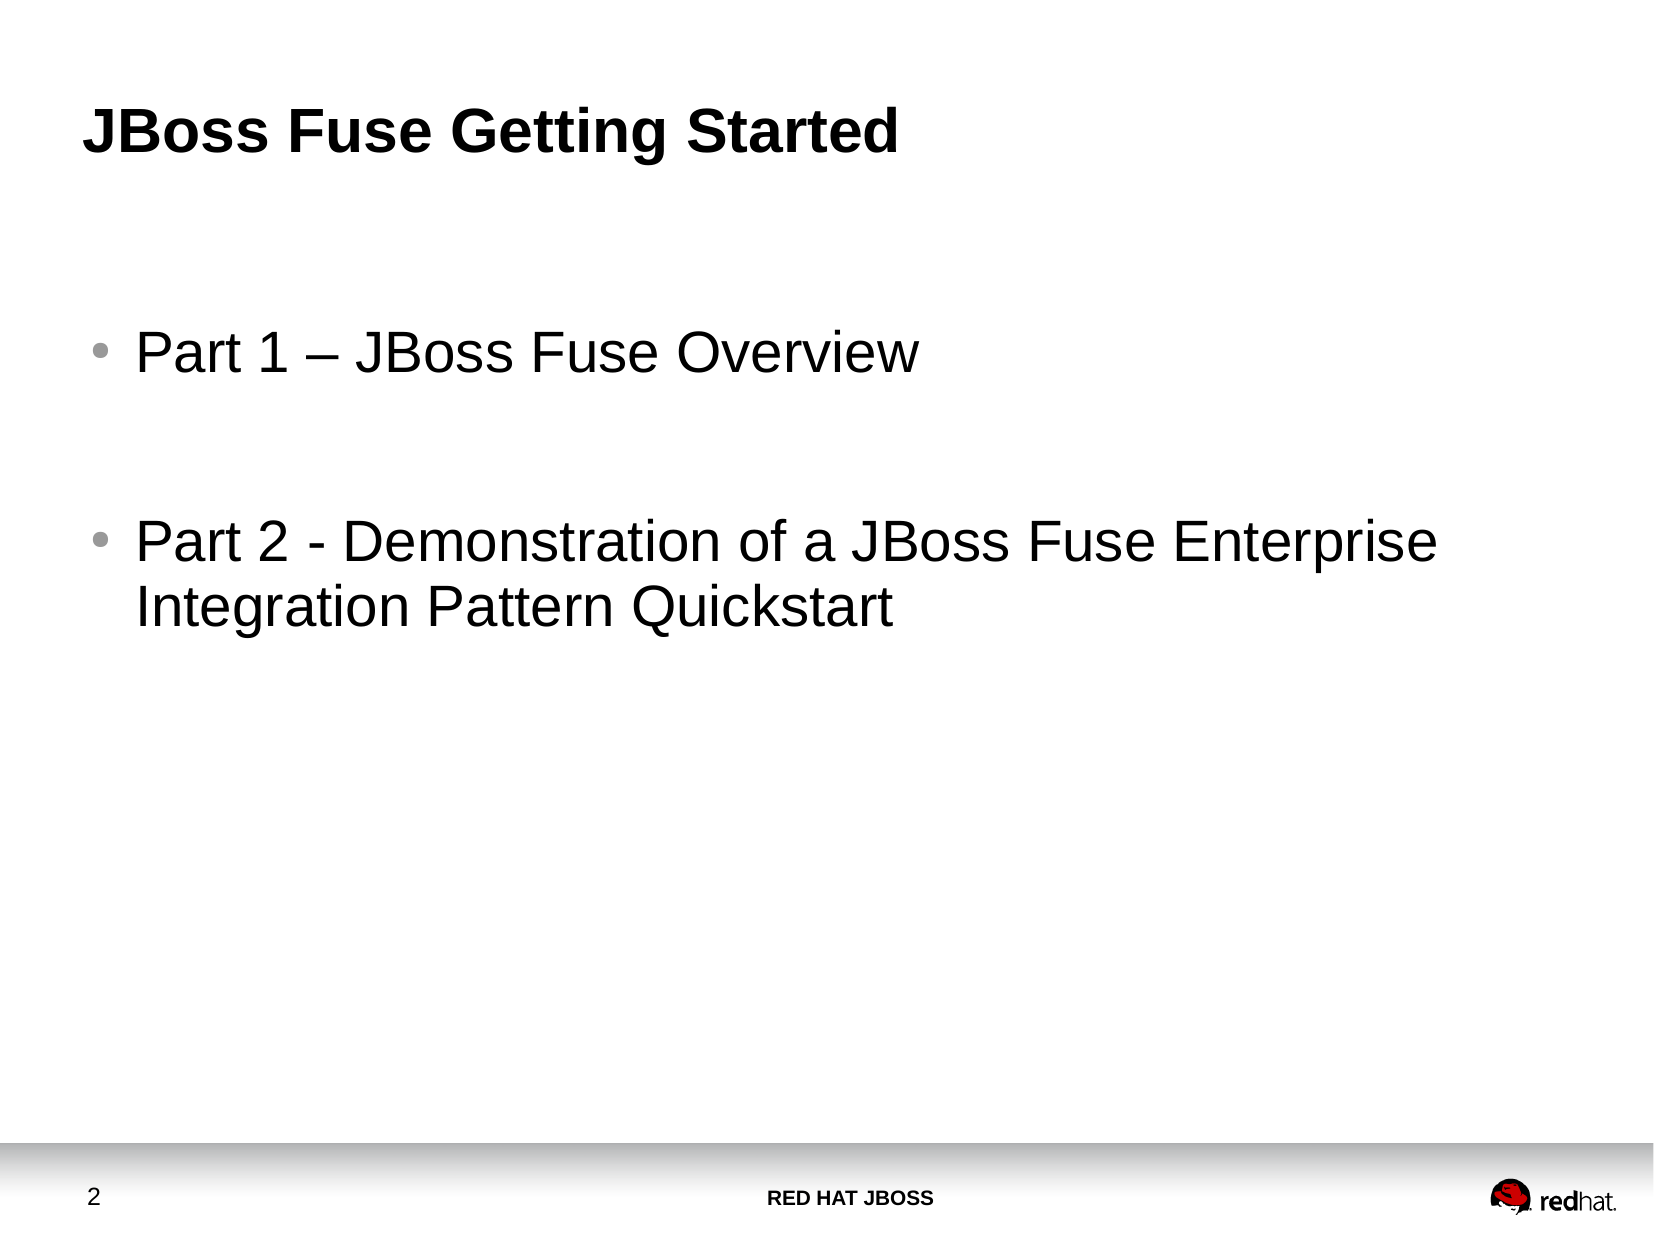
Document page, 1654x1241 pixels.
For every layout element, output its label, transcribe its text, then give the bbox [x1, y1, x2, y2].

picture [0, 1143, 1654, 1241]
title JBoss Fuse Getting Started [82, 37, 1571, 226]
list Part 1 – JBoss Fuse Overview Part 2 - Demonstration of a JBoss Fuse Enterprise Integration Pattern Quickstart [75, 225, 1564, 1019]
